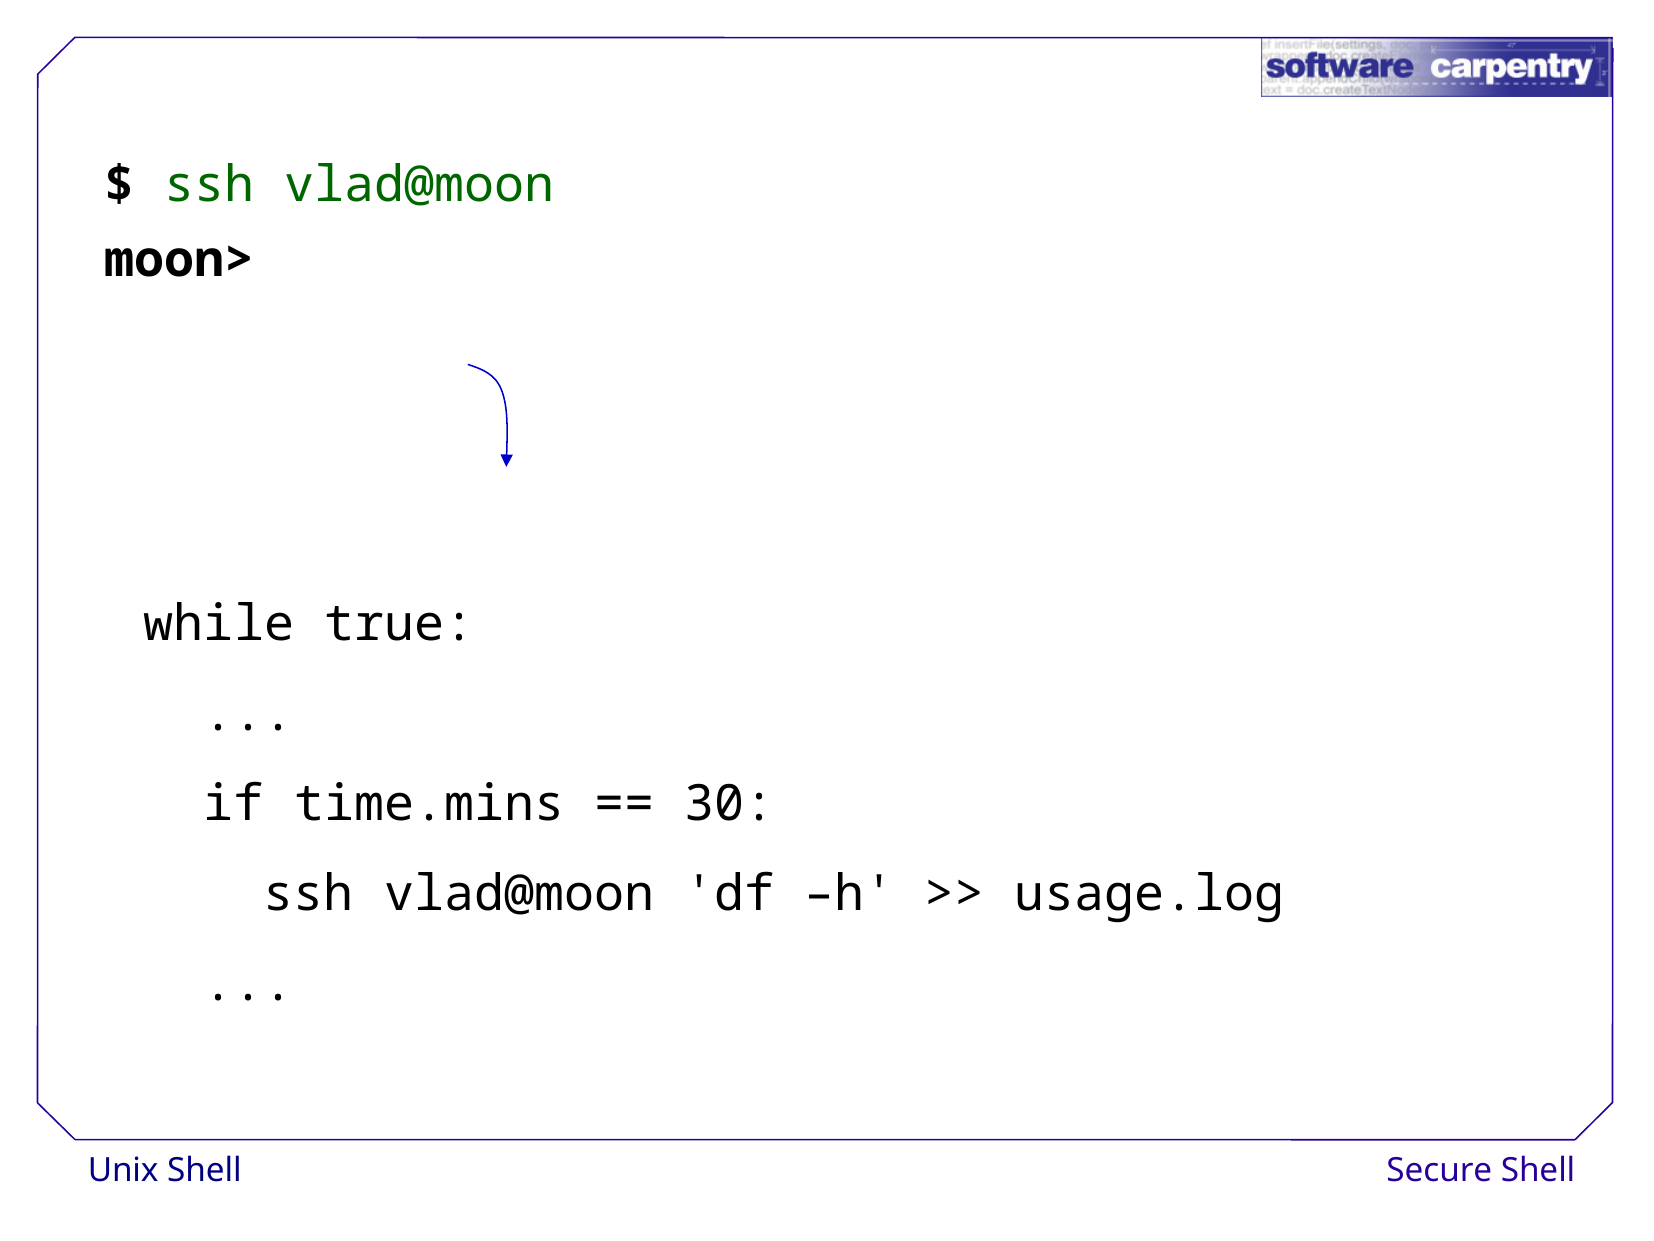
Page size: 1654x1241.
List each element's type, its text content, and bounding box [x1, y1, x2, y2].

text_box $ ssh vlad@moon moon> [89, 128, 1512, 1121]
picture [1261, 39, 1613, 97]
text_box while true: ... if time.mins == 30: ssh vlad@moon 'df –h' >> usage.log ... [129, 553, 1449, 1019]
